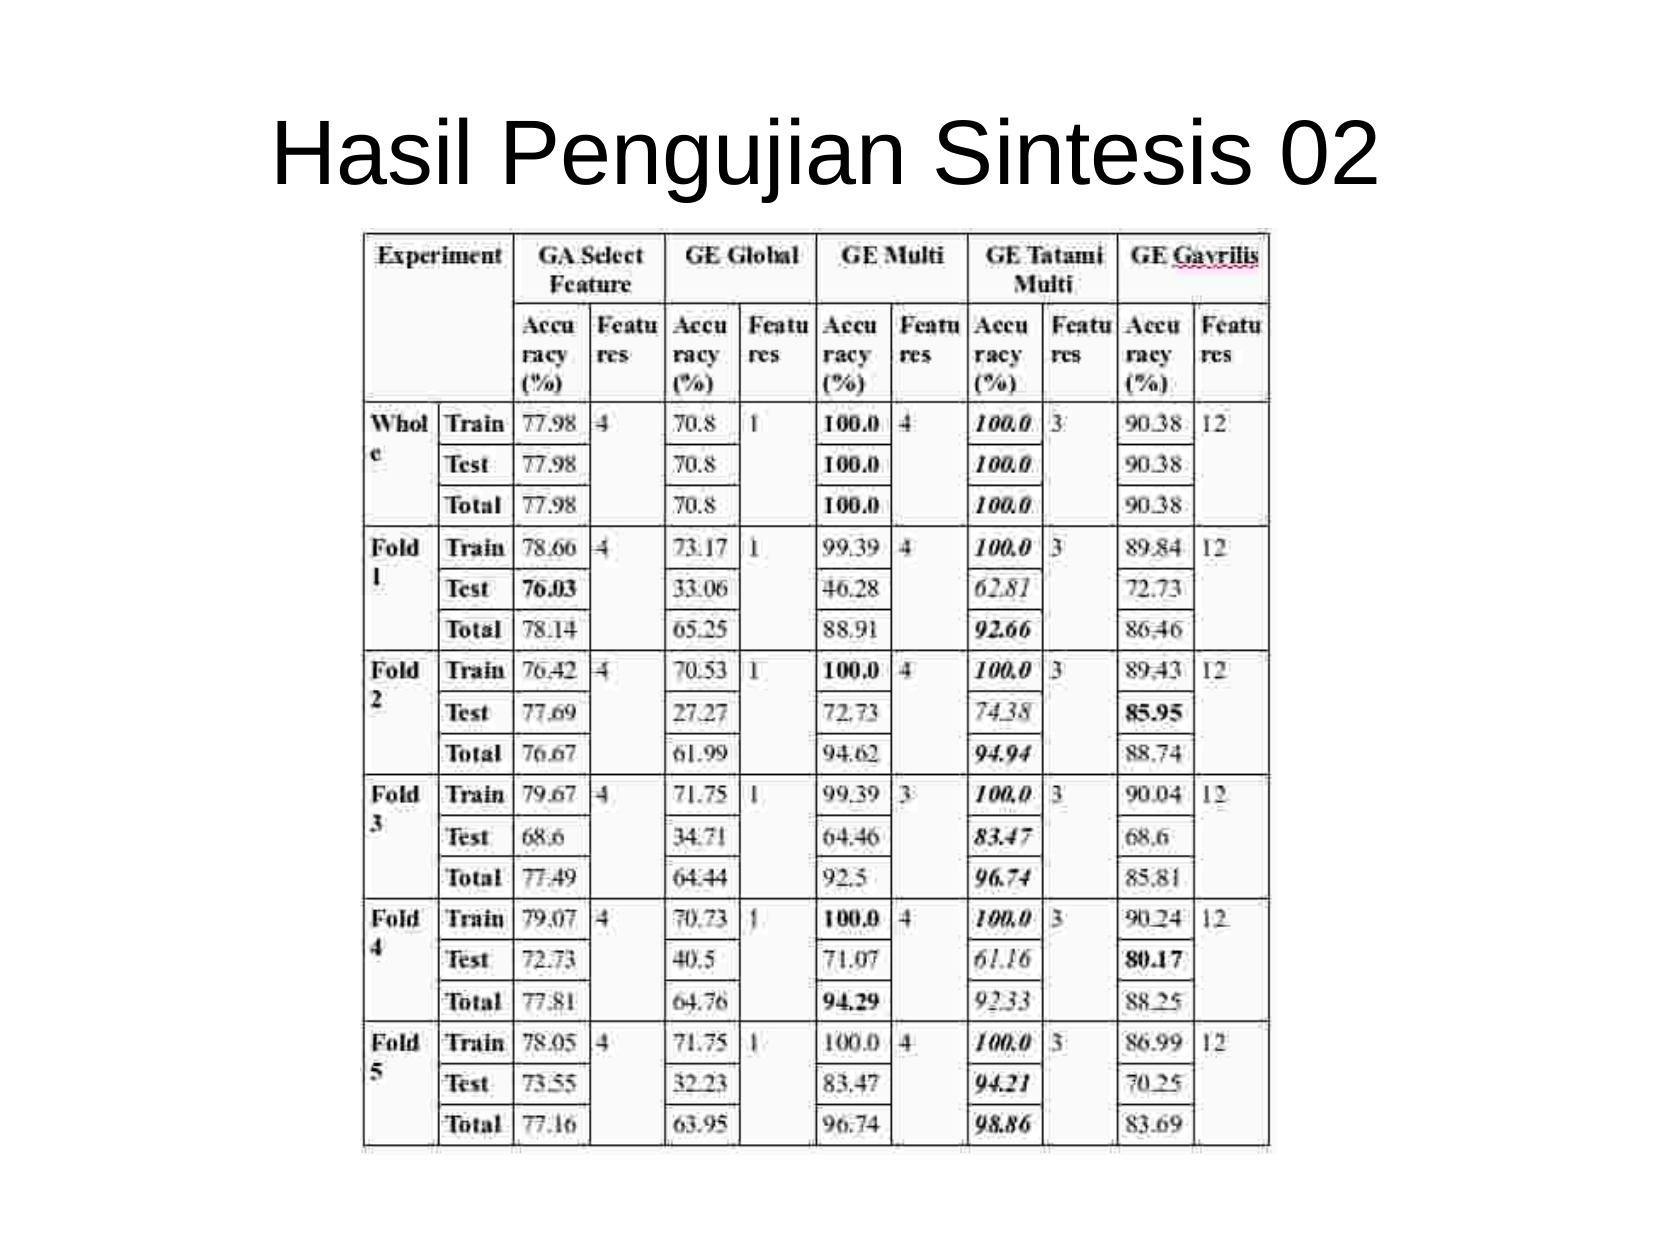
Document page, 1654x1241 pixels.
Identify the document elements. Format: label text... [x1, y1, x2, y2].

title Hasil Pengujian Sintesis 02 [82, 49, 1571, 257]
picture [360, 228, 1277, 1156]
